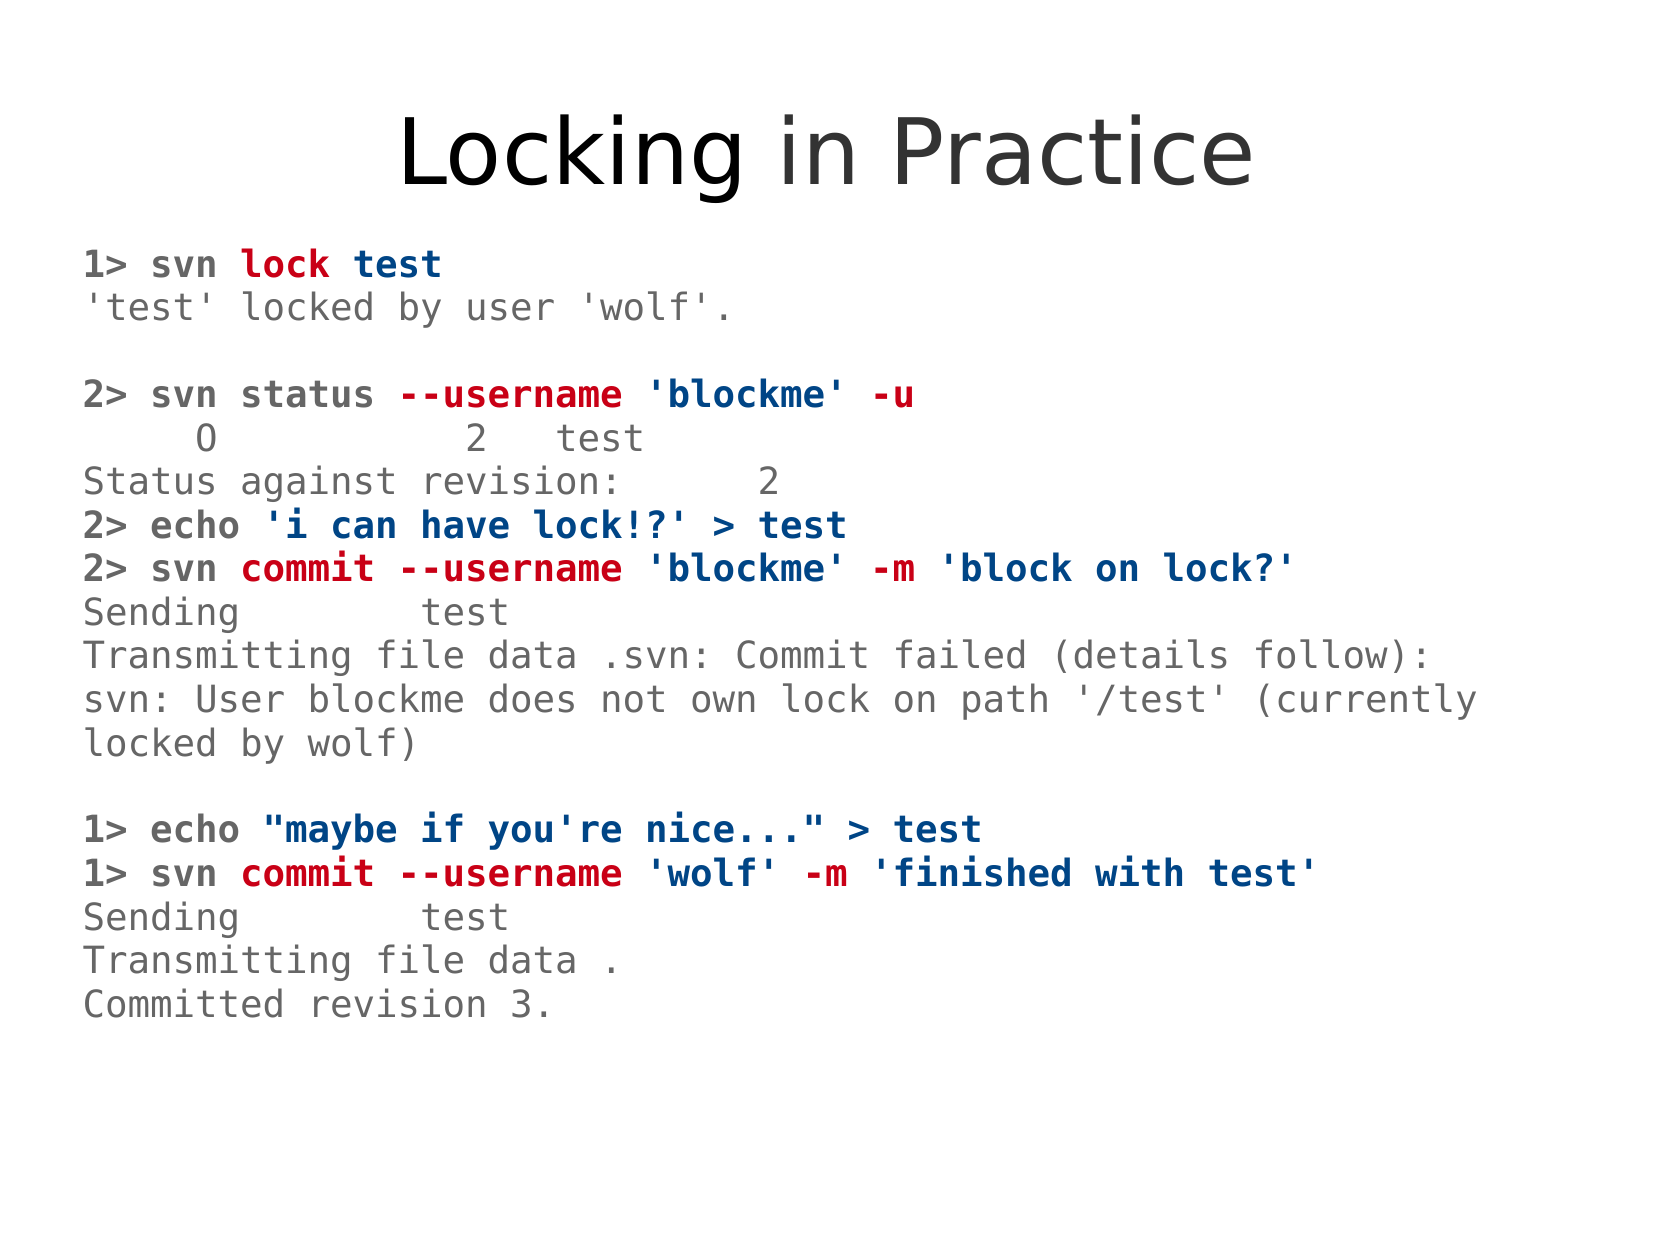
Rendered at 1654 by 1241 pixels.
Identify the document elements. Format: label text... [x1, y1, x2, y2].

title Locking in Practice [82, 49, 1571, 242]
subtitle 1> svn lock test 'test' locked by user 'wolf'. 2> svn status --username 'blockme' -u O 2 test Status against revision: 2 2> echo 'i can have lock!?' > test 2> svn commit --username 'blockme' -m 'block on lock?' Sending test Transmitting file data .svn: Commit failed (details follow): svn: User blockme does not own lock on path '/test' (currently locked by wolf) 1> echo "maybe if you're nice..." > test 1> svn commit --username 'wolf' -m 'finished with test' Sending test Transmitting file data . Committed revision 3. [82, 242, 1571, 1157]
